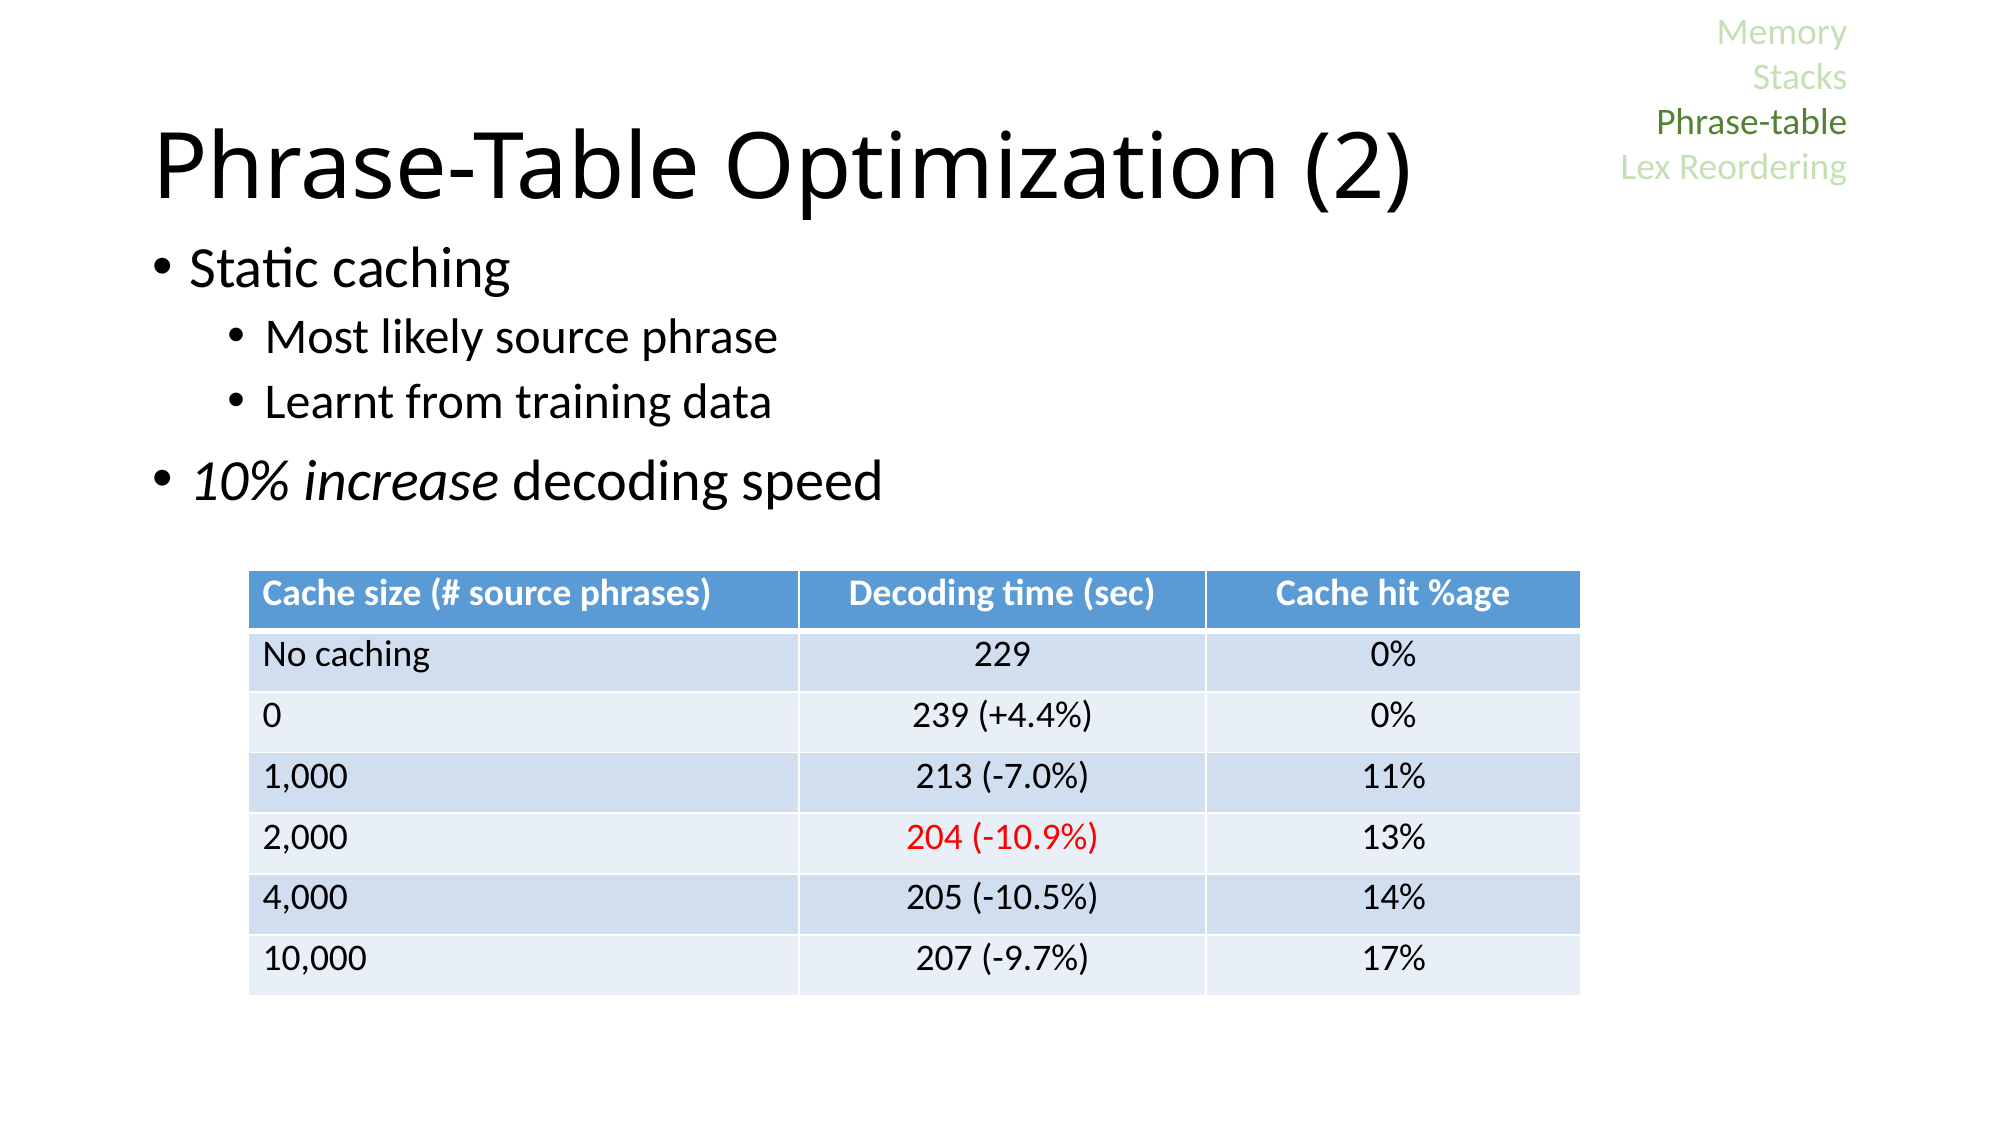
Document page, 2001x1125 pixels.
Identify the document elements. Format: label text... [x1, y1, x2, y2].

table_cell 0% [1207, 693, 1580, 752]
table_cell 0% [1207, 634, 1580, 691]
table_header Cache hit %age [1207, 571, 1580, 628]
table_cell 13% [1207, 814, 1580, 873]
text_box Memory Stacks Phrase-table Lex Reordering [1584, 0, 1863, 195]
table_cell 213 (-7.0%) [800, 753, 1205, 812]
table_cell 14% [1207, 875, 1580, 934]
table_cell 239 (+4.4%) [800, 693, 1205, 752]
table_cell 17% [1207, 936, 1580, 995]
table_cell 207 (-9.7%) [800, 936, 1205, 995]
table_header Decoding time (sec) [800, 571, 1205, 628]
table_cell No caching [249, 634, 798, 691]
table_cell 10,000 [249, 936, 798, 995]
table_cell 204 (-10.9%) [800, 814, 1205, 873]
text_box Static caching Most likely source phrase Learnt from training data 10% increase decoding speed [137, 229, 1863, 944]
table_cell 2,000 [249, 814, 798, 873]
table_cell 0 [249, 693, 798, 752]
table_cell 4,000 [249, 875, 798, 934]
table_header Cache size (# source phrases) [249, 571, 798, 628]
table_cell 229 [800, 634, 1205, 691]
table_cell 11% [1207, 753, 1580, 812]
table_cell 1,000 [249, 753, 798, 812]
table_cell 205 (-10.5%) [800, 875, 1205, 934]
text_box Phrase-Table Optimization (2) [137, 59, 1863, 229]
